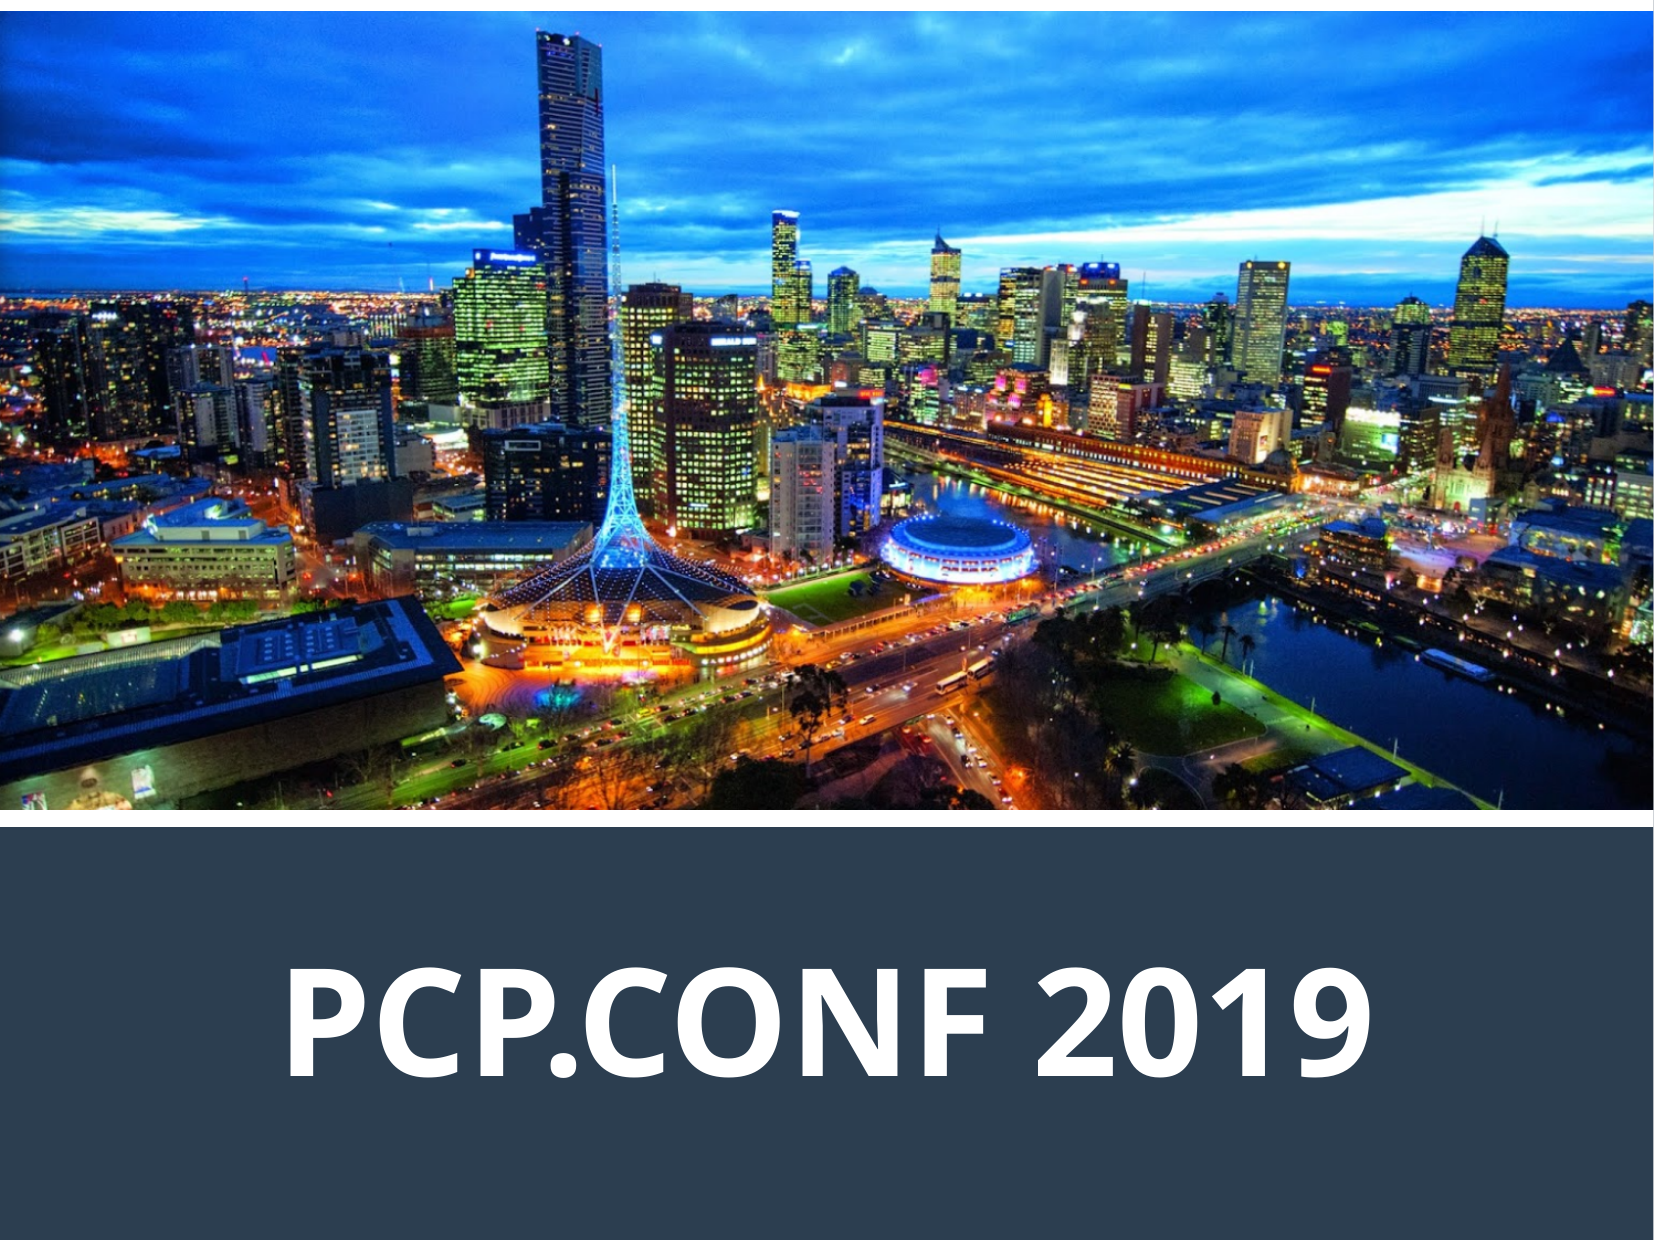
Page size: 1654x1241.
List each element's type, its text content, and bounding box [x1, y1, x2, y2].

subtitle PCP.CONF 2019 [59, 856, 1595, 1182]
picture [0, 11, 1654, 811]
